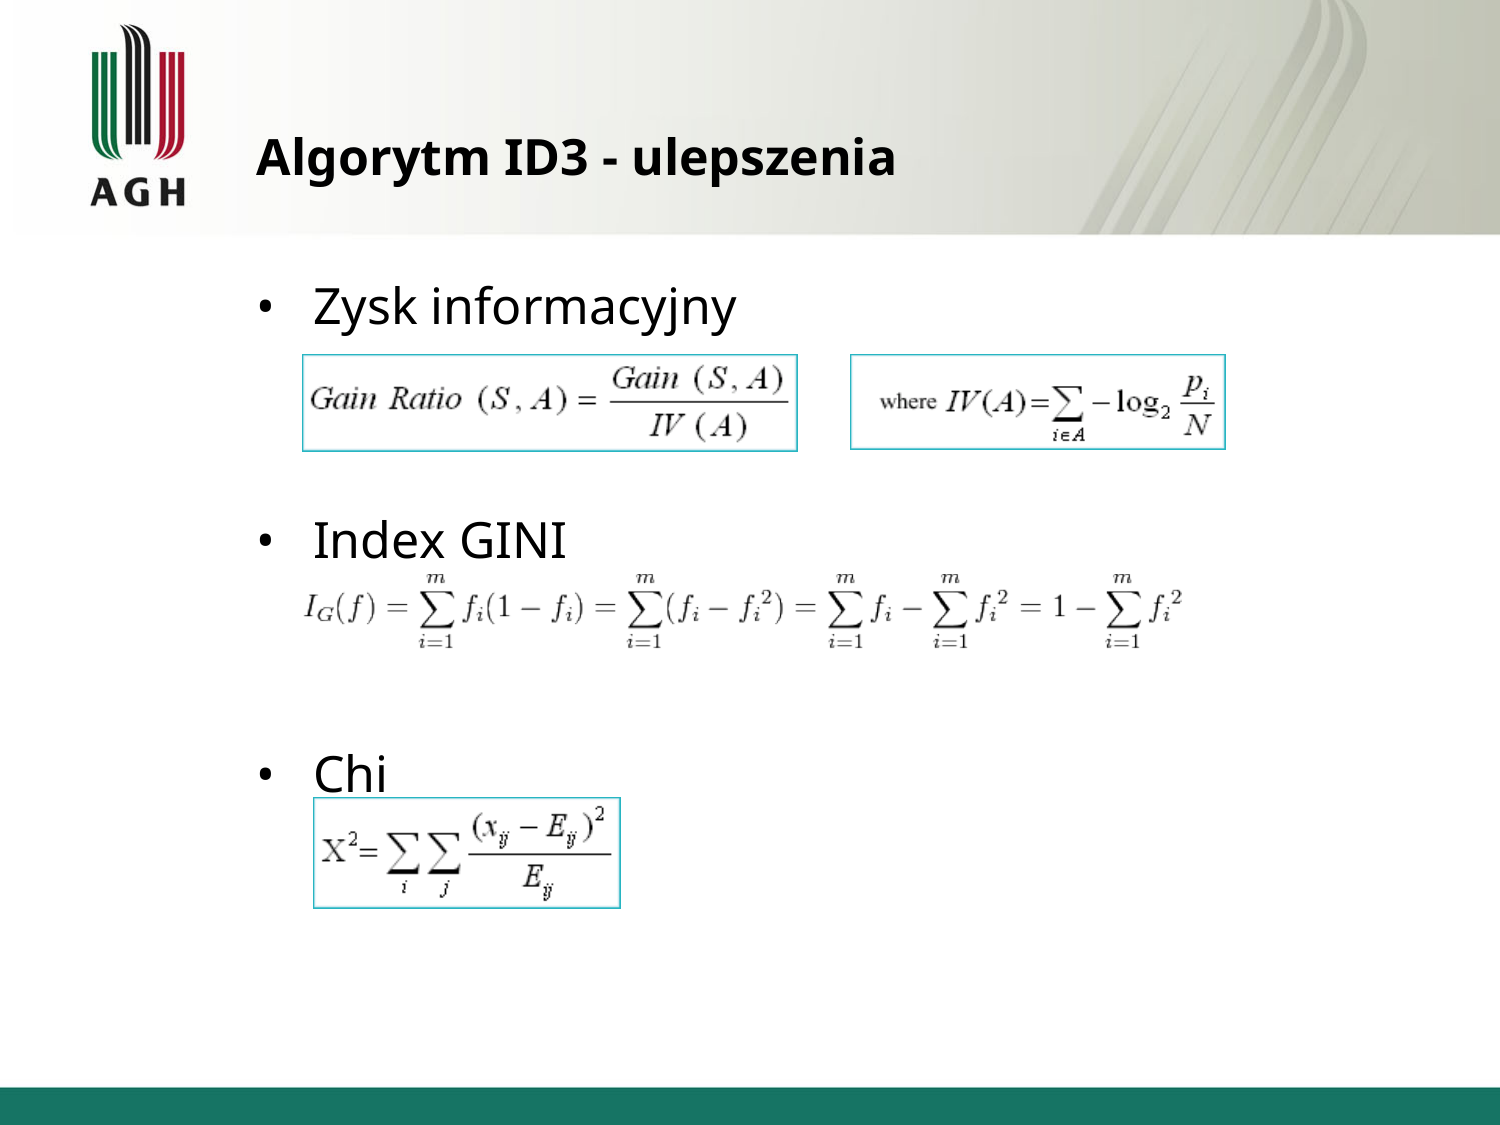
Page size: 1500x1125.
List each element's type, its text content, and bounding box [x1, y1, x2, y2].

picture [0, 0, 1500, 1125]
title Algorytm ID3 - ulepszenia [242, 78, 1425, 233]
list Zysk informacyjny Index GINI Chi [242, 267, 1425, 1005]
